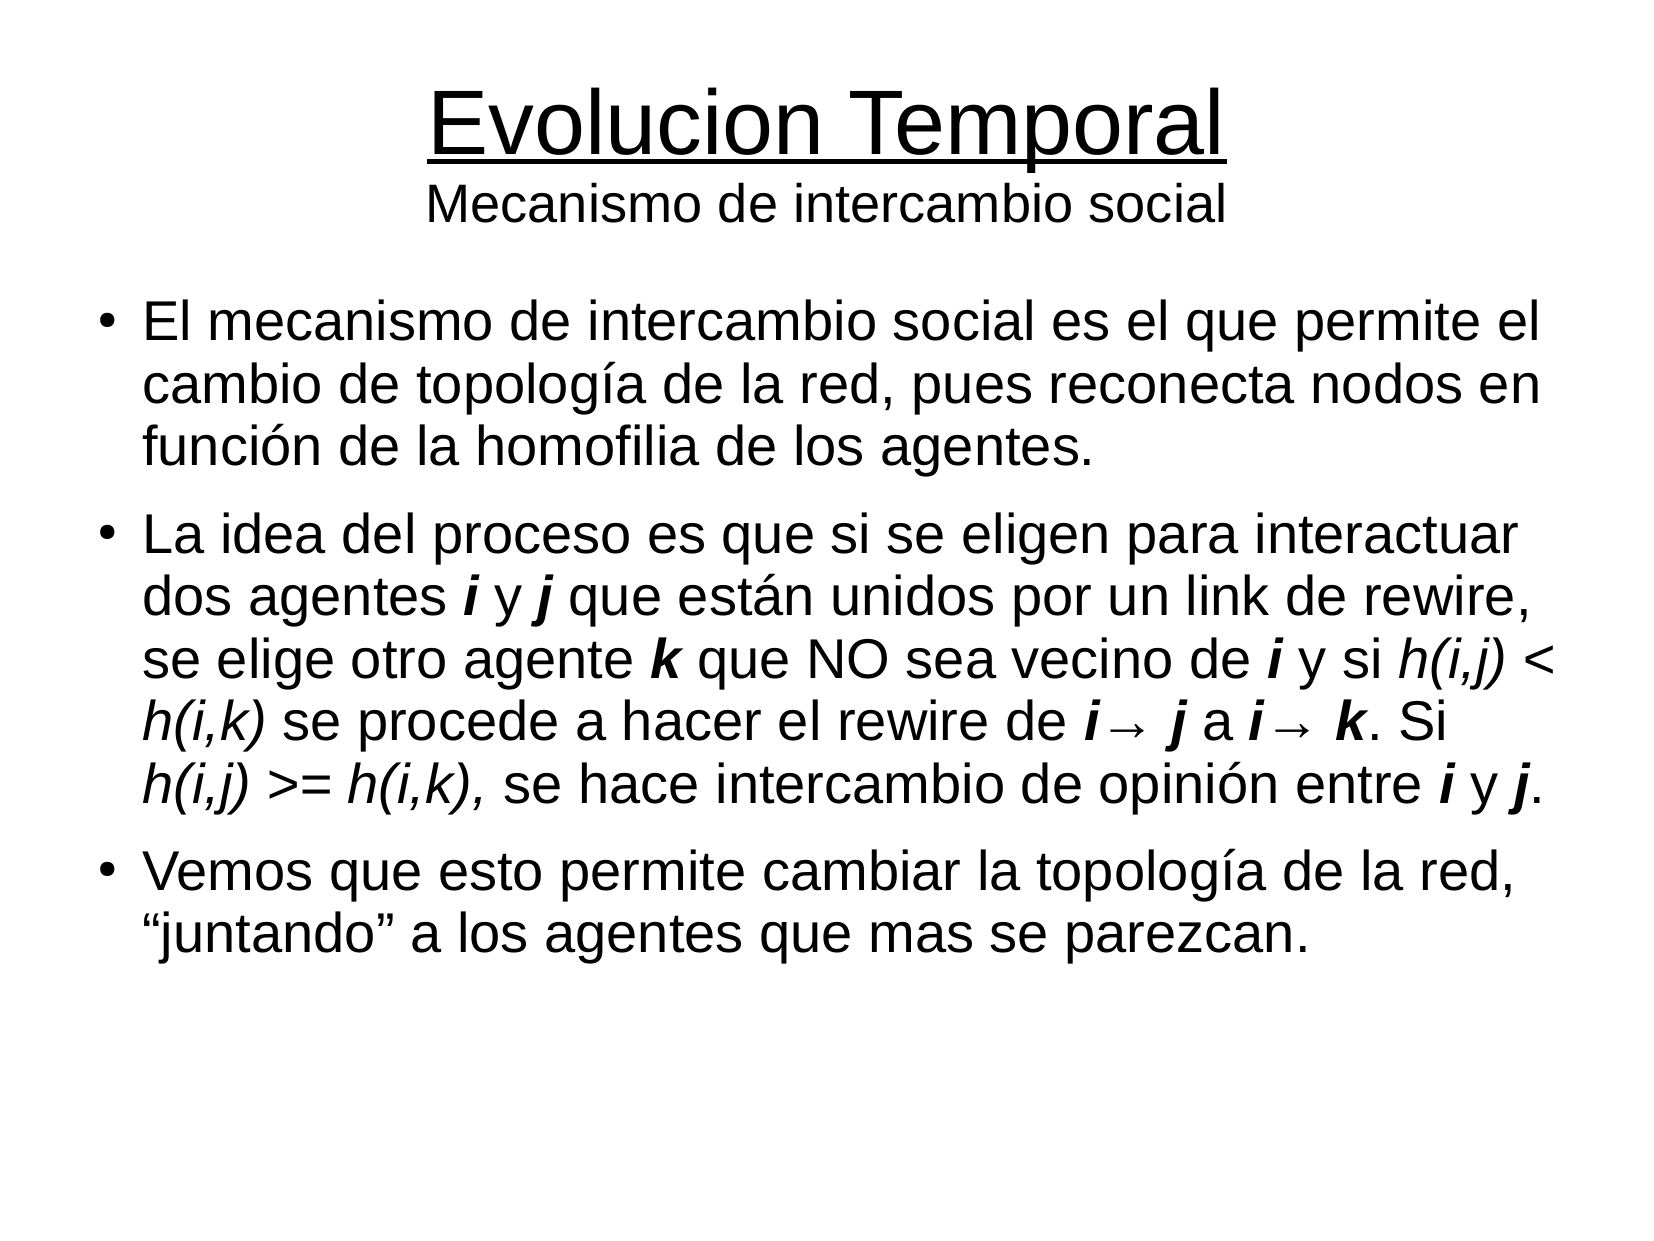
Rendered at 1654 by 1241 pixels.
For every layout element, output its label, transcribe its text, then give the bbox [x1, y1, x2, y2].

list El mecanismo de intercambio social es el que permite el cambio de topología de la red, pues reconecta nodos en función de la homofilia de los agentes. La idea del proceso es que si se eligen para interactuar dos agentes i y j que están unidos por un link de rewire, se elige otro agente k que NO sea vecino de i y si h(i,j) < h(i,k) se procede a hacer el rewire de i→ j a i→ k. Si h(i,j) >= h(i,k), se hace intercambio de opinión entre i y j. Vemos que esto permite cambiar la topología de la red, “juntando” a los agentes que mas se parezcan. [82, 290, 1571, 1010]
title Evolucion Temporal Mecanismo de intercambio social [82, 49, 1571, 257]
